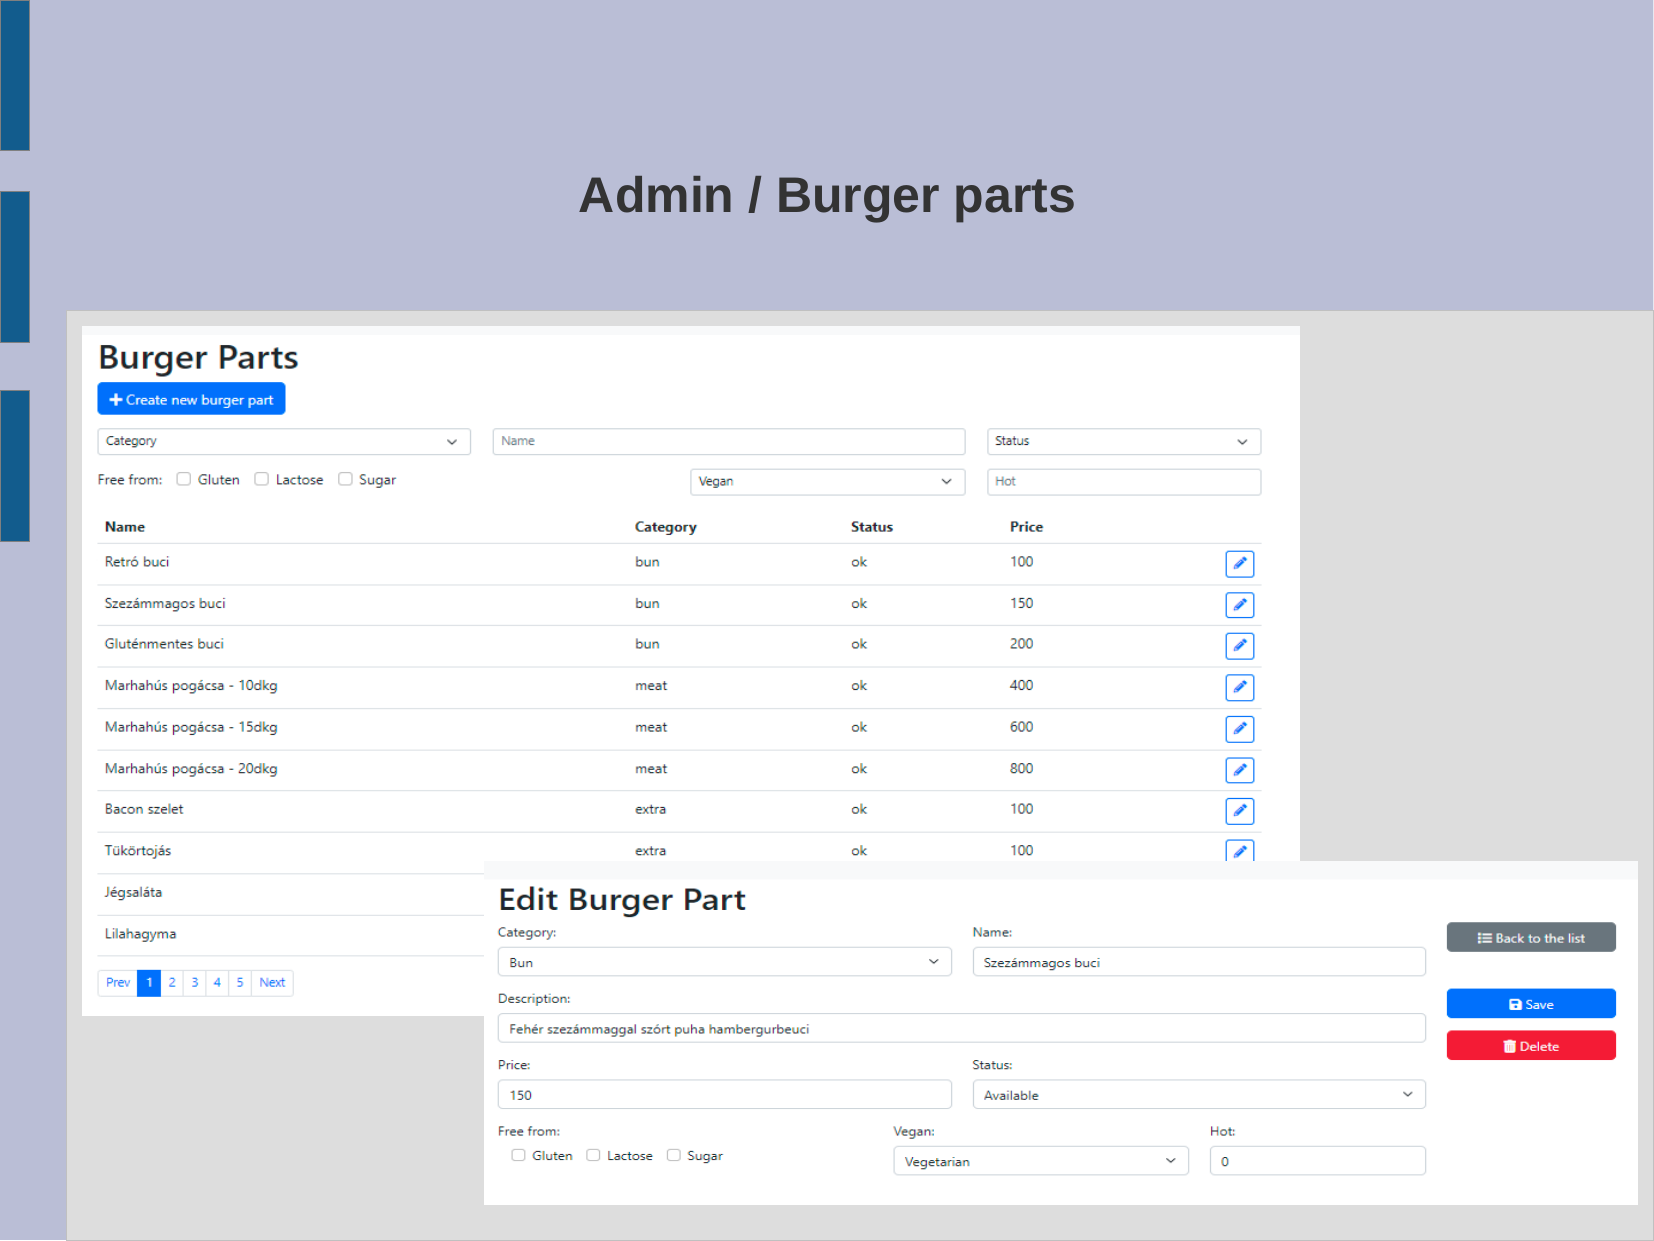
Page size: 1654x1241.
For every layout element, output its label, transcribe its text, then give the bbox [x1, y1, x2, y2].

title Admin / Burger parts [121, 91, 1534, 299]
picture [82, 326, 1638, 1205]
